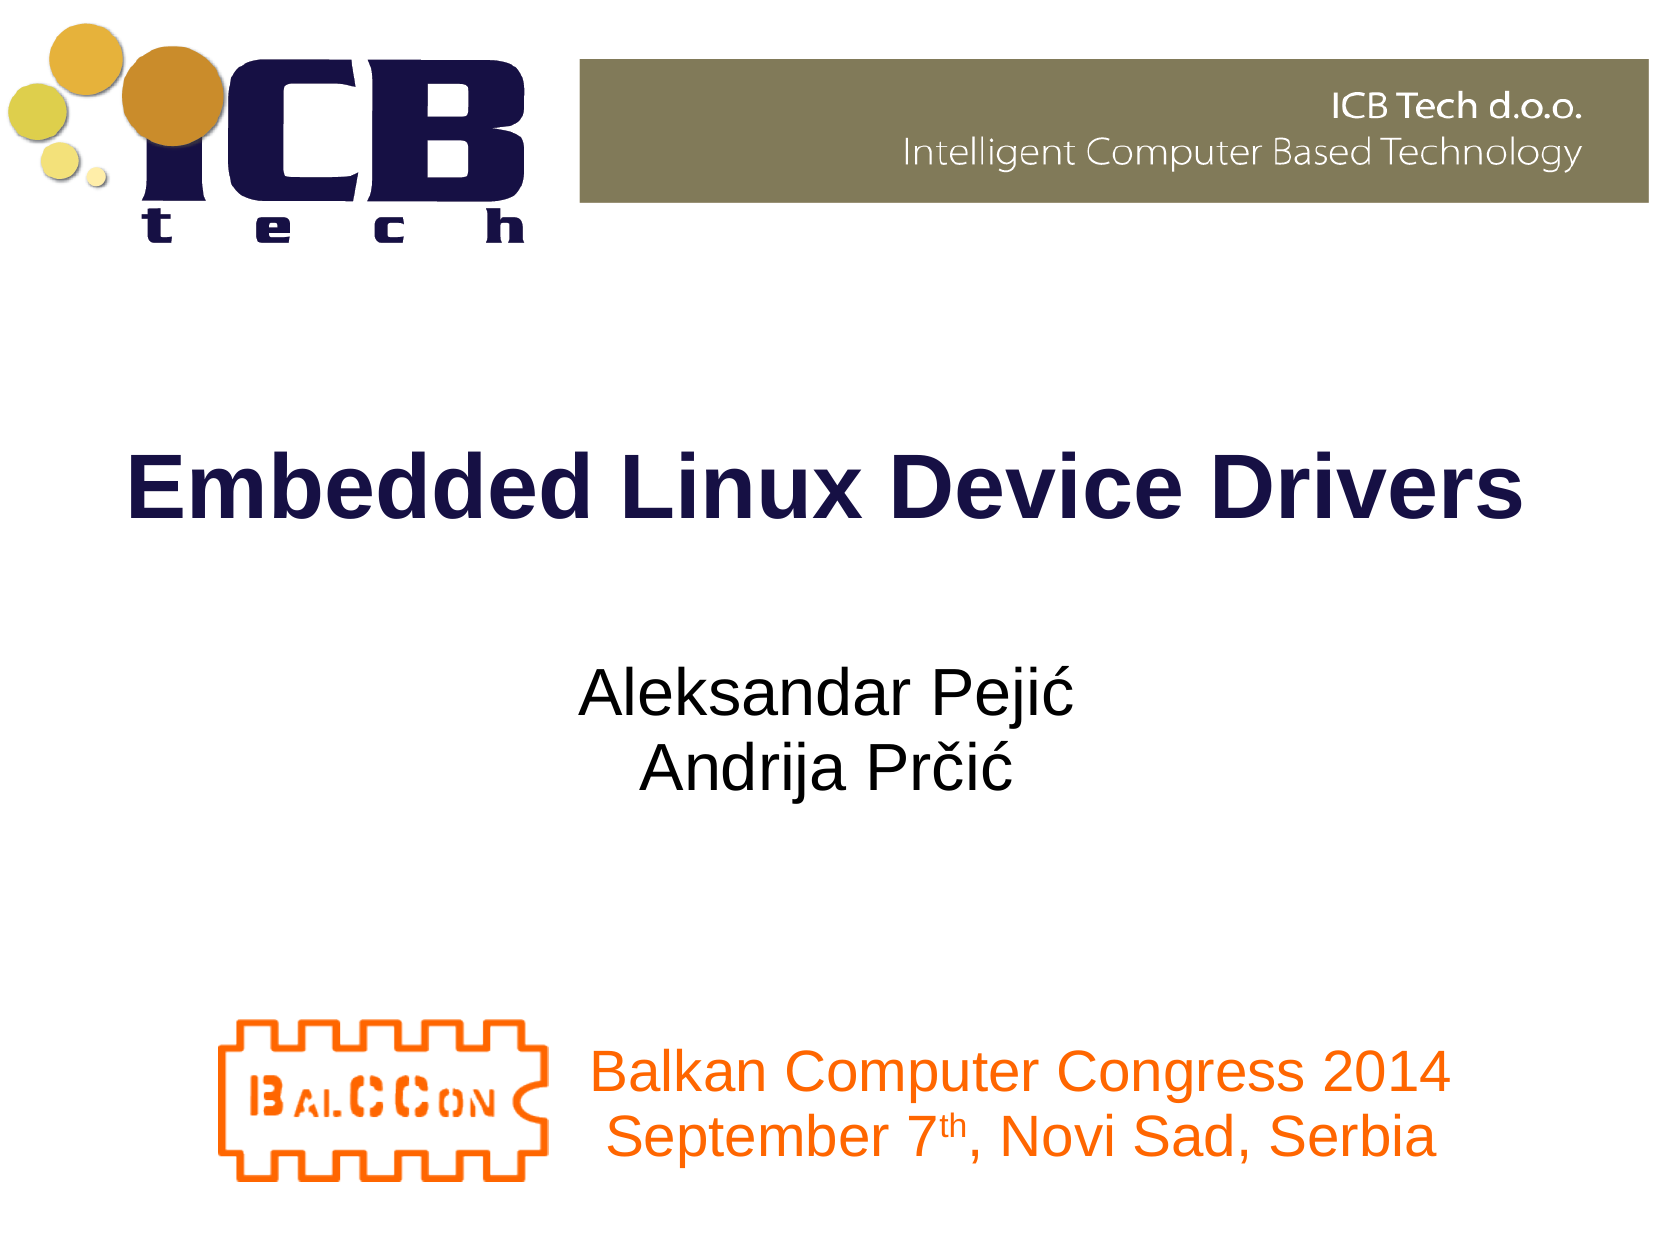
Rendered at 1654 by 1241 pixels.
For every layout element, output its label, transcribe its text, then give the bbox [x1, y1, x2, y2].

title Embedded Linux Device Drivers [82, 359, 1571, 615]
subtitle Aleksandar Pejić Andrija Prčić [82, 630, 1571, 830]
picture [218, 1019, 549, 1182]
text_box Balkan Computer Congress 2014 September 7th, Novi Sad, Serbia [558, 1037, 1486, 1171]
picture [3, 17, 1651, 247]
